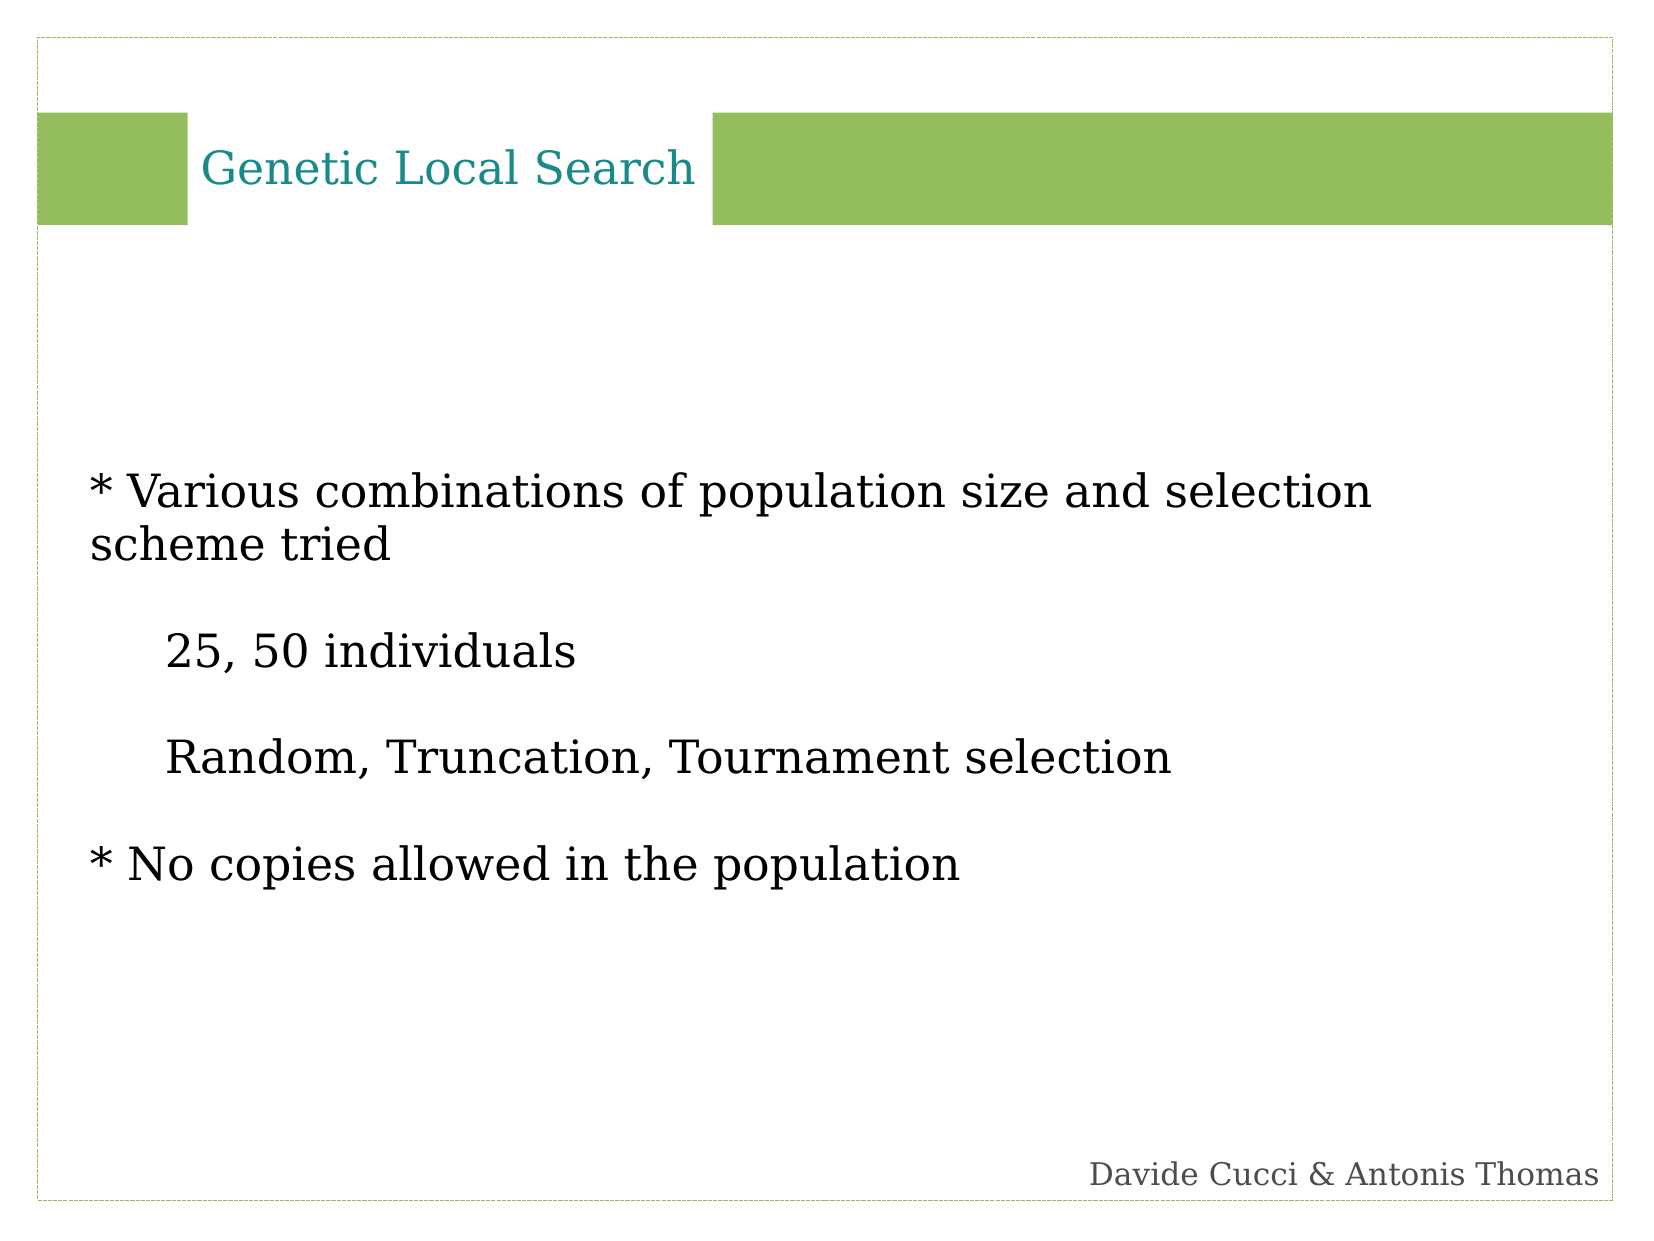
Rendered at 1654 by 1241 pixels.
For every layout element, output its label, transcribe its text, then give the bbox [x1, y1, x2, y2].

text_box [37, 112, 188, 226]
text_box Genetic Local Search [188, 134, 711, 203]
text_box Davide Cucci & Antonis Thomas [1074, 1149, 1616, 1201]
text_box [712, 112, 1613, 226]
text_box * Various combinations of population size and selection scheme tried 25, 50 individuals Random, Truncation, Tournament selection * No copies allowed in the population [75, 457, 1538, 899]
